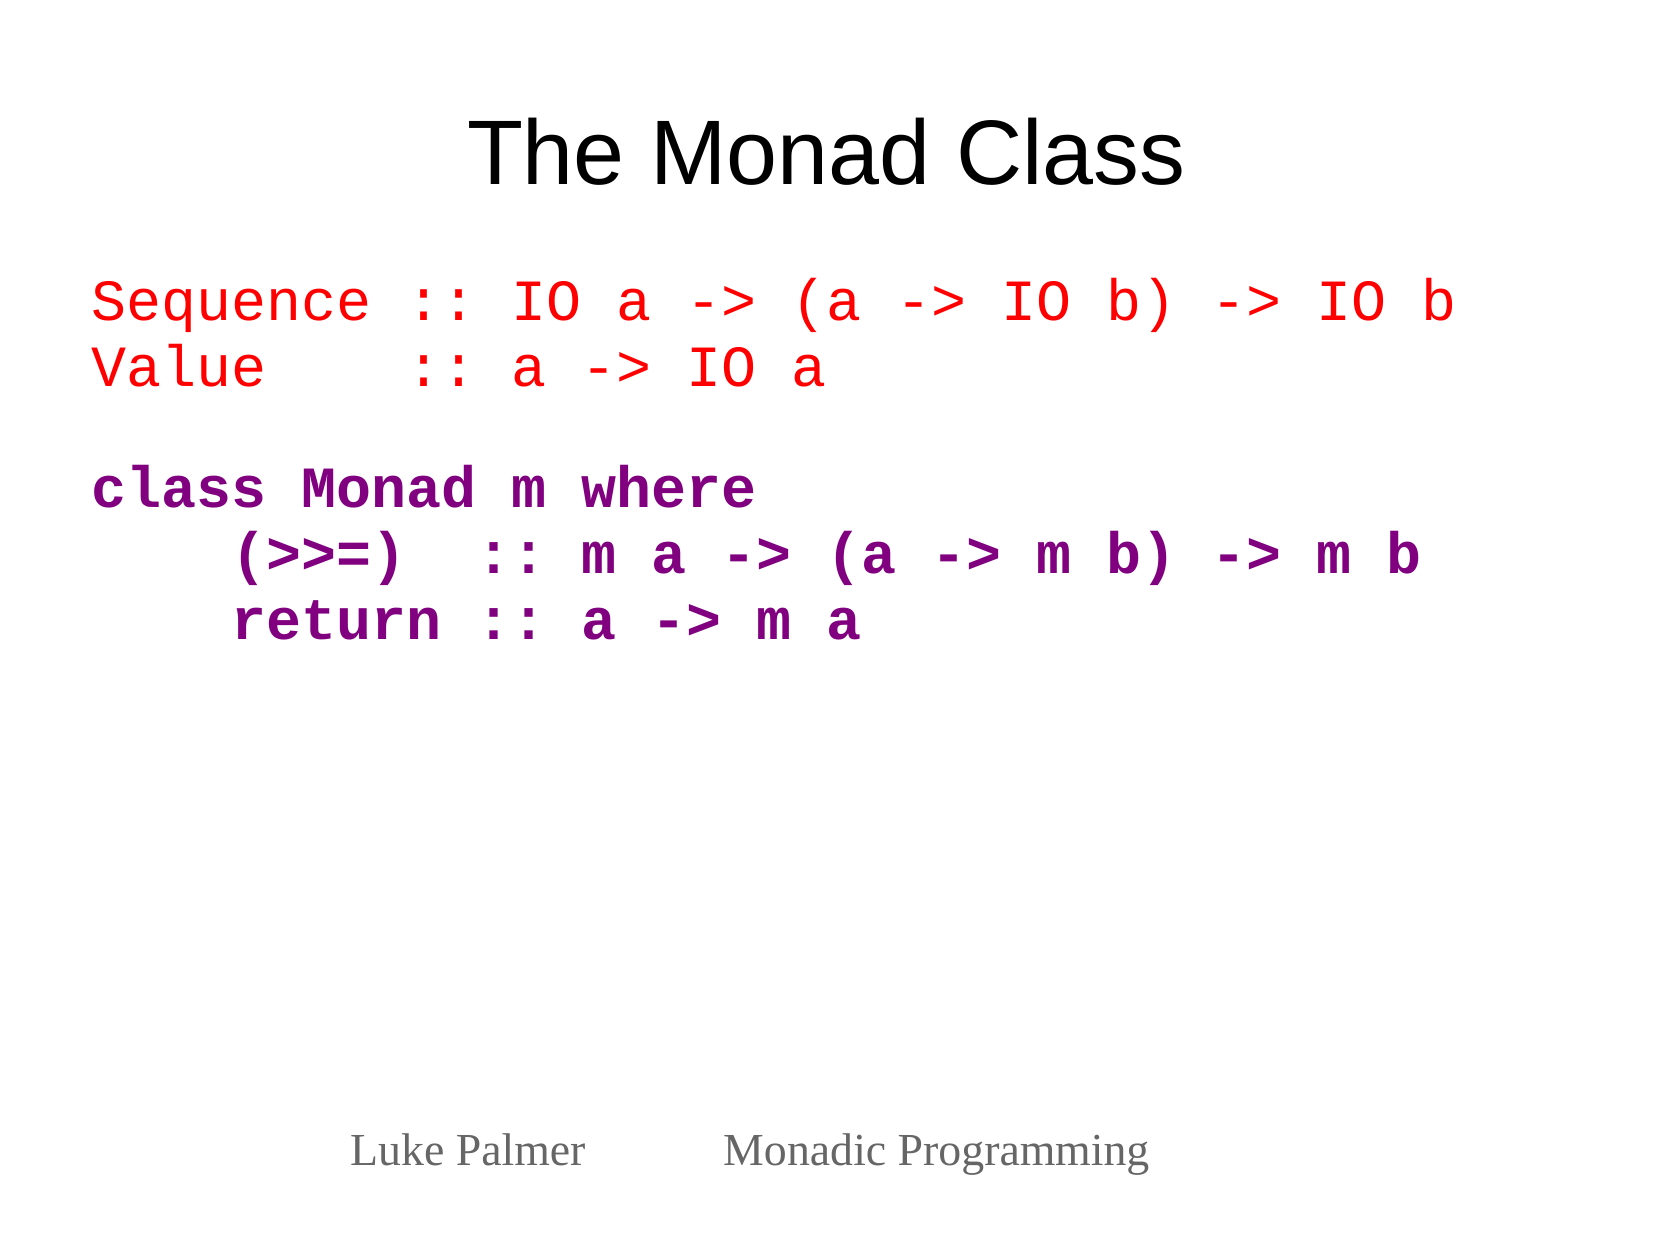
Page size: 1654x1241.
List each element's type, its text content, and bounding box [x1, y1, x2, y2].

text_box class Monad m where (>>=) :: m a -> (a -> m b) -> m b return :: a -> m a [75, 450, 1651, 666]
title The Monad Class [82, 49, 1571, 257]
text_box Sequence :: IO a -> (a -> IO b) -> IO b Value :: a -> IO a [75, 262, 1538, 413]
